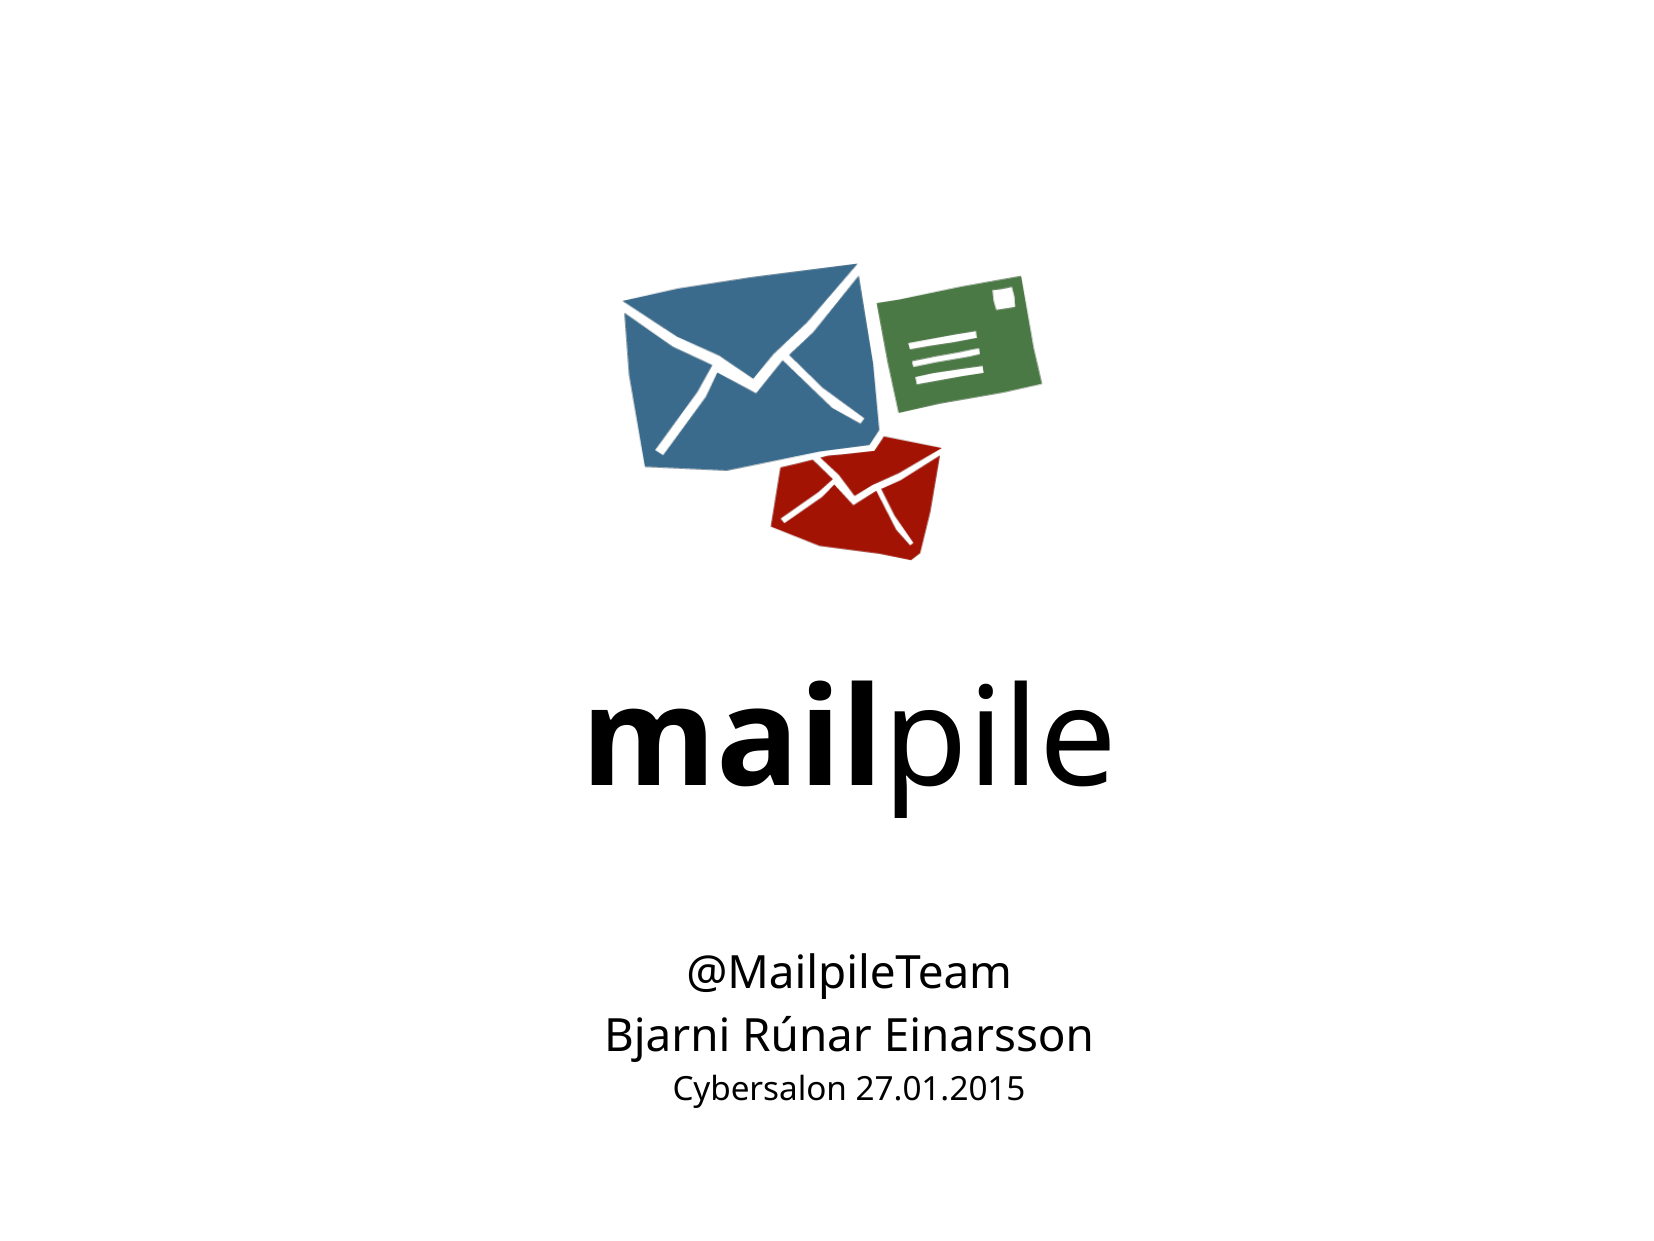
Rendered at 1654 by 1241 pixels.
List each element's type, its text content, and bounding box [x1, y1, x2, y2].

picture [570, 149, 1096, 666]
text_box mailpile @MailpileTeam Bjarni Rúnar Einarsson Cybersalon 27.01.2015 [555, 666, 1144, 1083]
